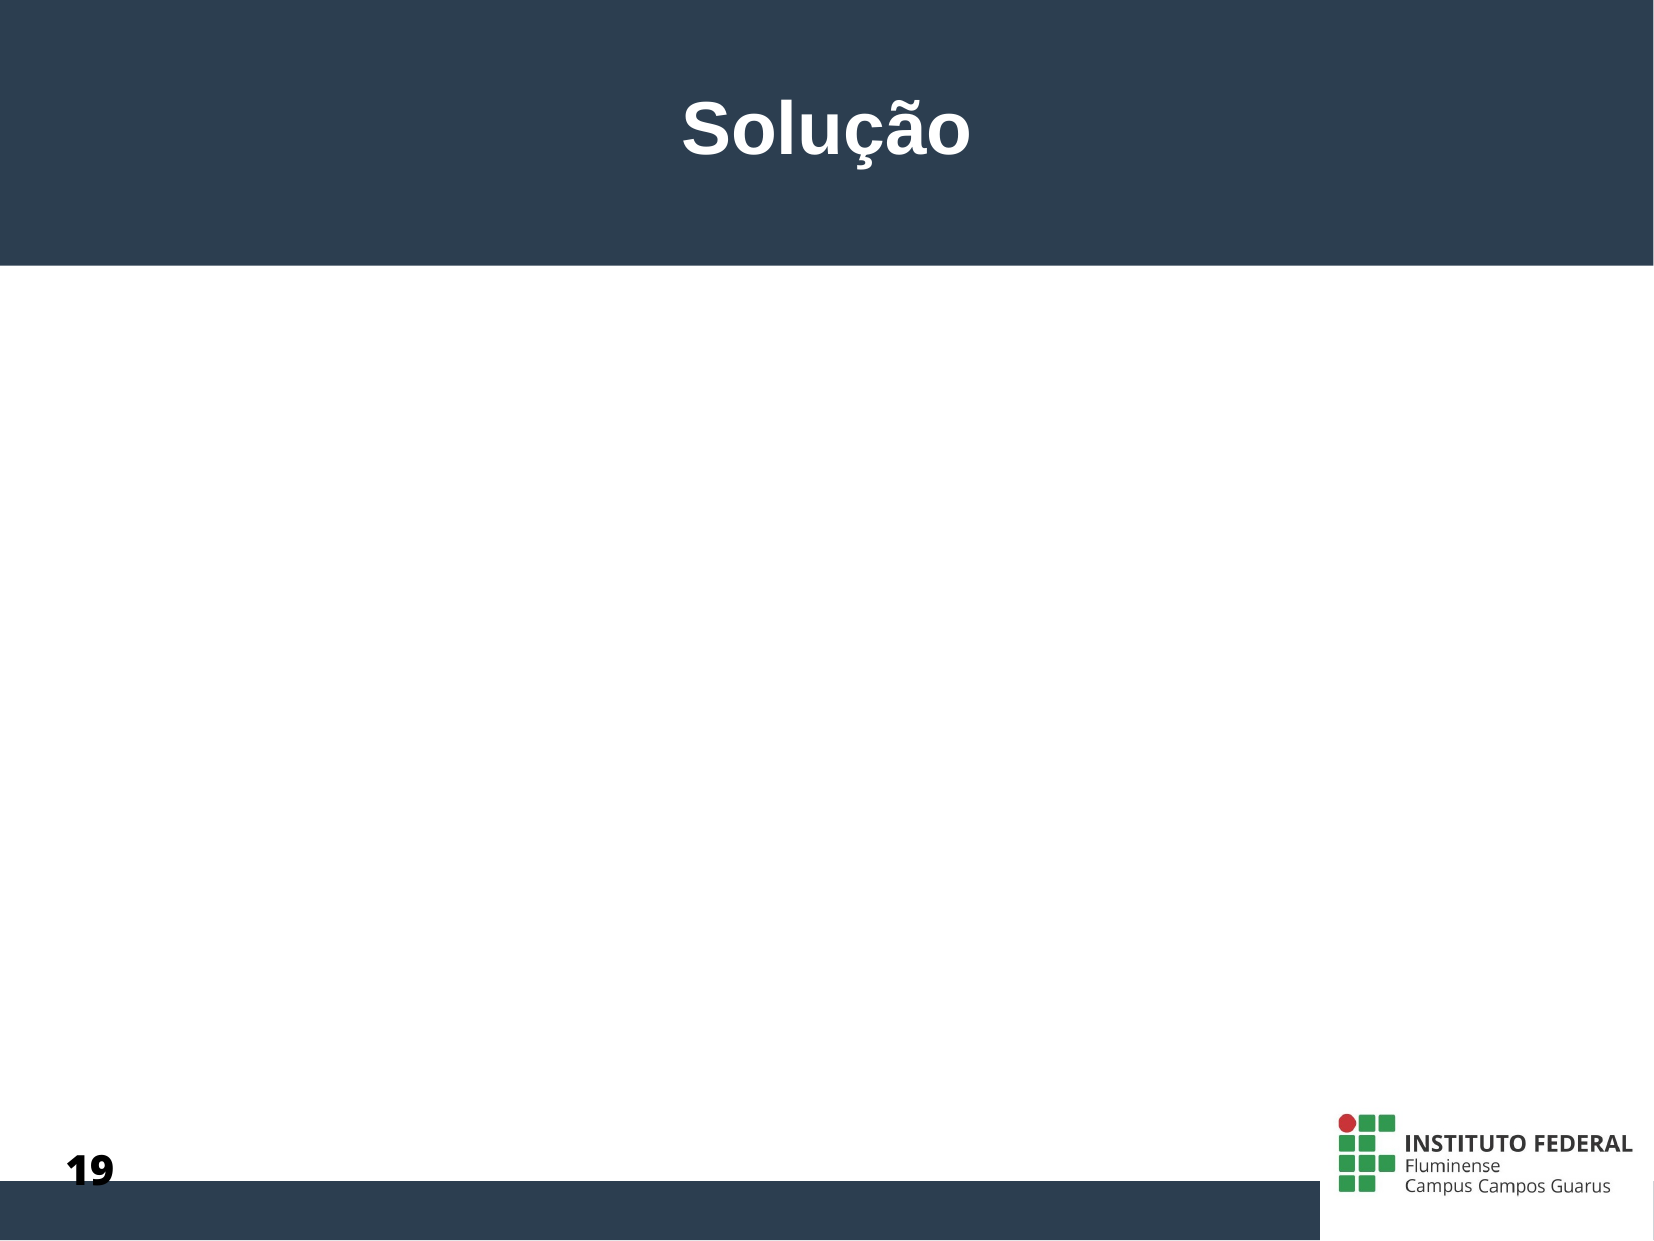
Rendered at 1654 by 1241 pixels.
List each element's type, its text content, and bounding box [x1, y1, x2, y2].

title Solução [59, 49, 1595, 207]
picture [1320, 1074, 1654, 1241]
